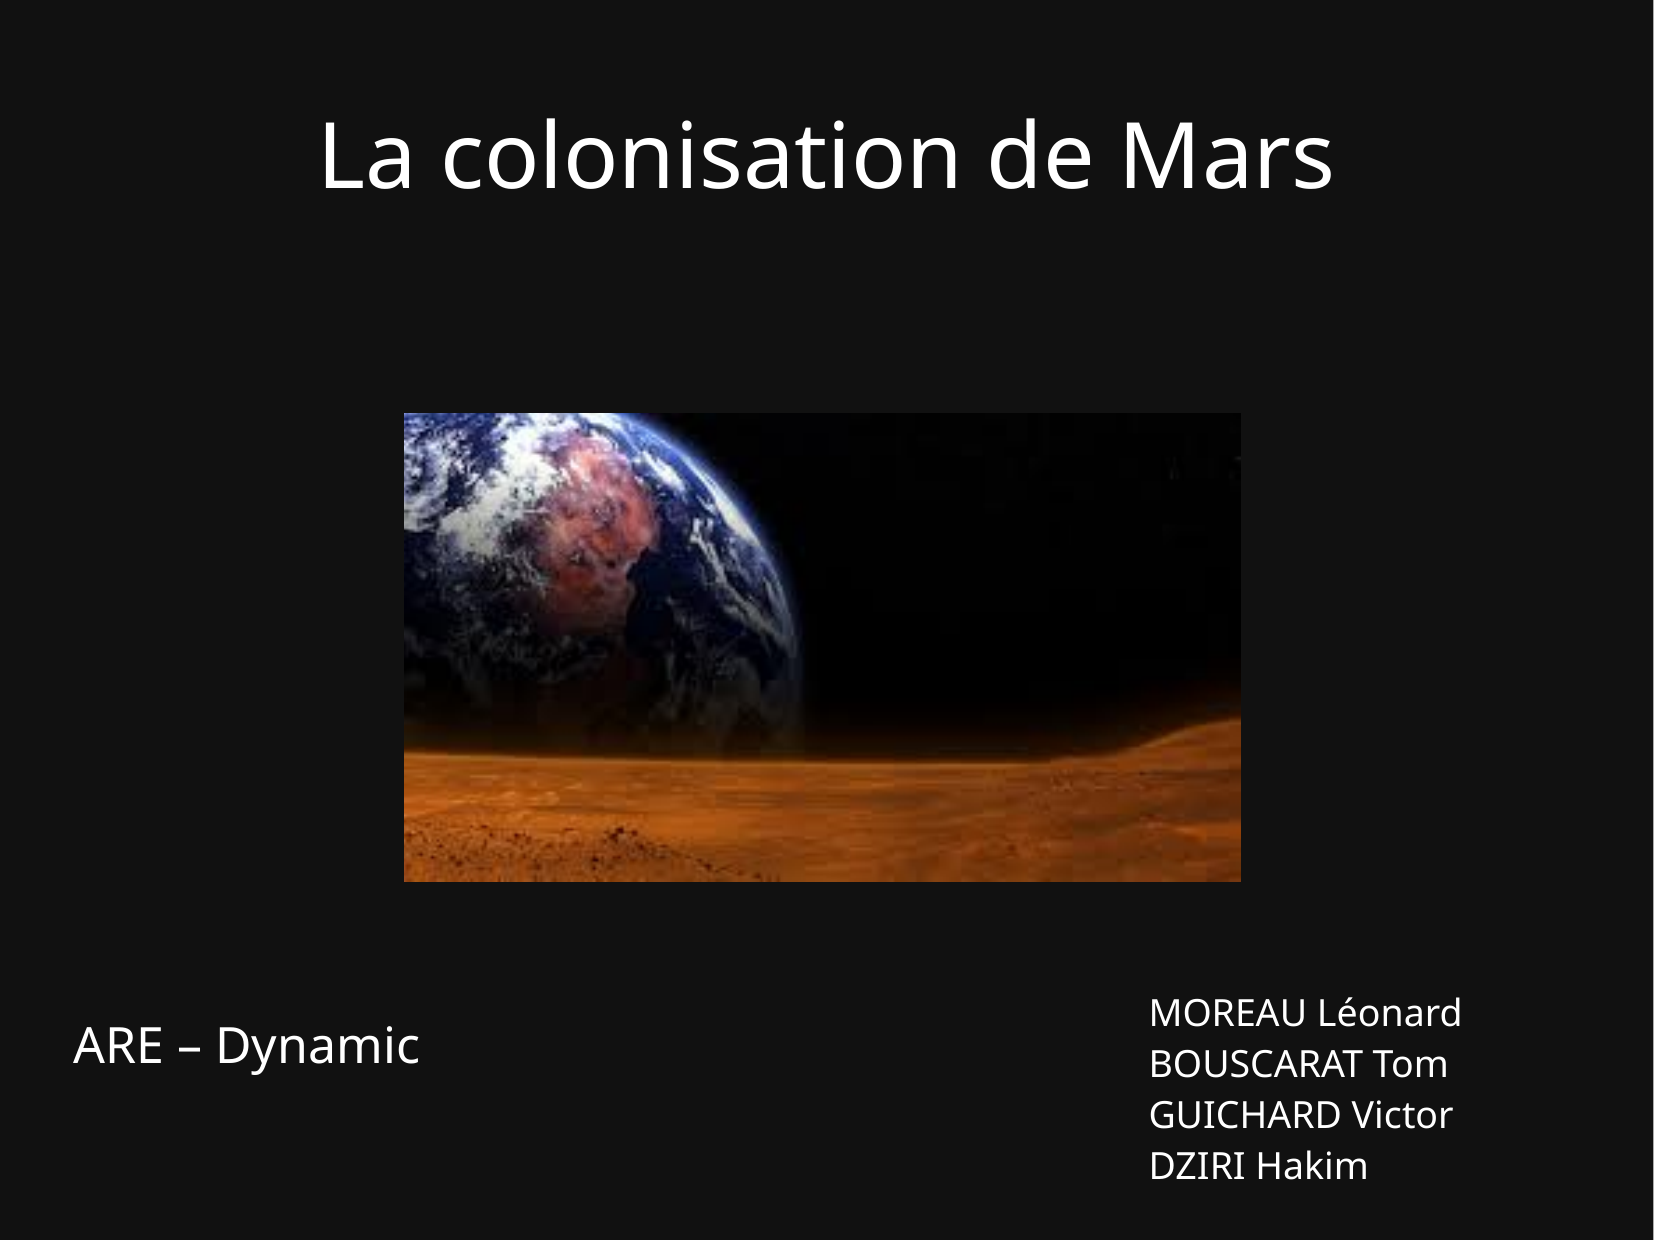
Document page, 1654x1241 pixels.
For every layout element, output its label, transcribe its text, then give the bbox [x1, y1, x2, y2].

text_box ARE – Dynamic [59, 1002, 520, 1111]
text_box MOREAU Léonard BOUSCARAT Tom GUICHARD Victor DZIRI Hakim [1133, 978, 1524, 1134]
picture [404, 413, 1241, 882]
title La colonisation de Mars [82, 49, 1571, 257]
